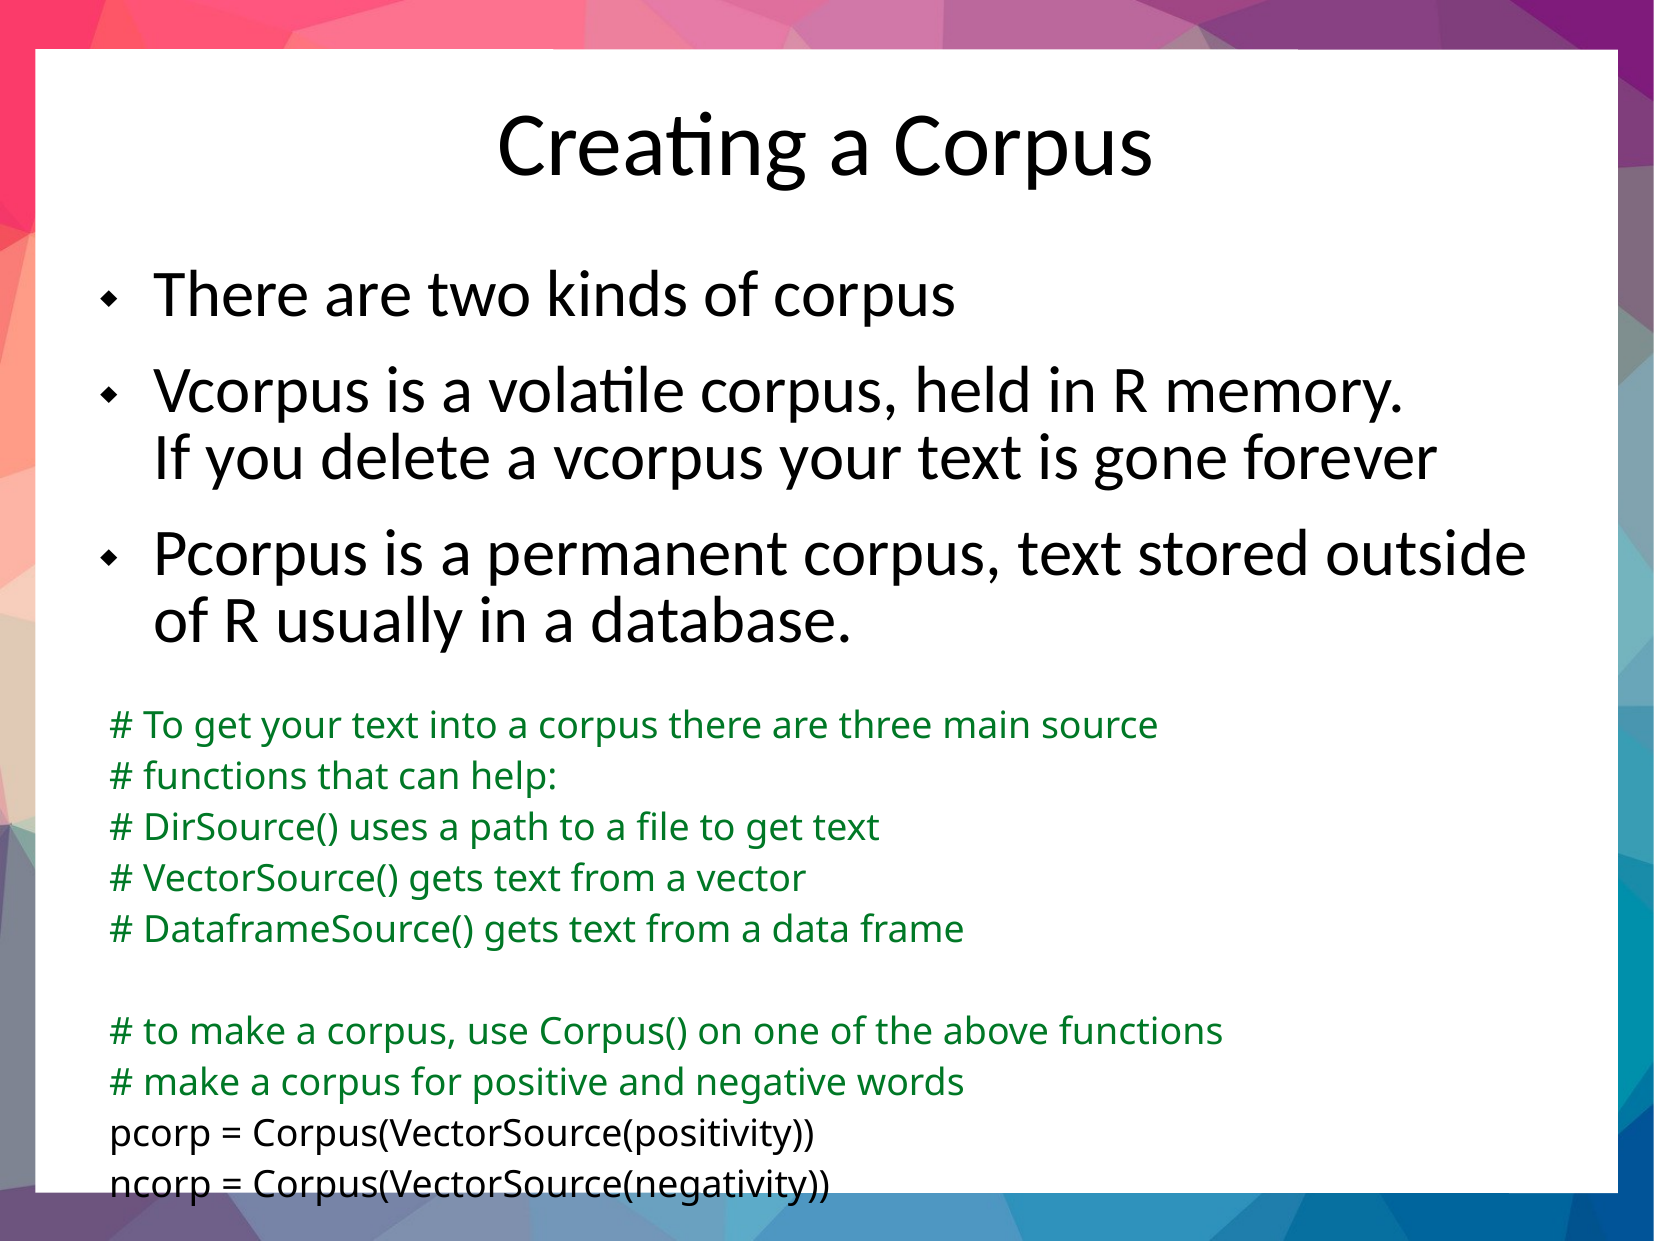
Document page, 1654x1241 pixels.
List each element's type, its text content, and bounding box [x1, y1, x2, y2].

text_box # To get your text into a corpus there are three main source # functions that can help: # DirSource() uses a path to a file to get text # VectorSource() gets text from a vector # DataframeSource() gets text from a data frame # to make a corpus, use Corpus() on one of the above functions # make a corpus for positive and negative words pcorp = Corpus(VectorSource(positivity)) ncorp = Corpus(VectorSource(negativity)) [94, 691, 1607, 1152]
picture [0, 0, 1654, 1241]
title Creating a Corpus [82, 49, 1571, 257]
list There are two kinds of corpus Vcorpus is a volatile corpus, held in R memory. If you delete a vcorpus your text is gone forever Pcorpus is a permanent corpus, text stored outside of R usually in a database. [82, 266, 1571, 662]
picture [1385, 1106, 1654, 1241]
